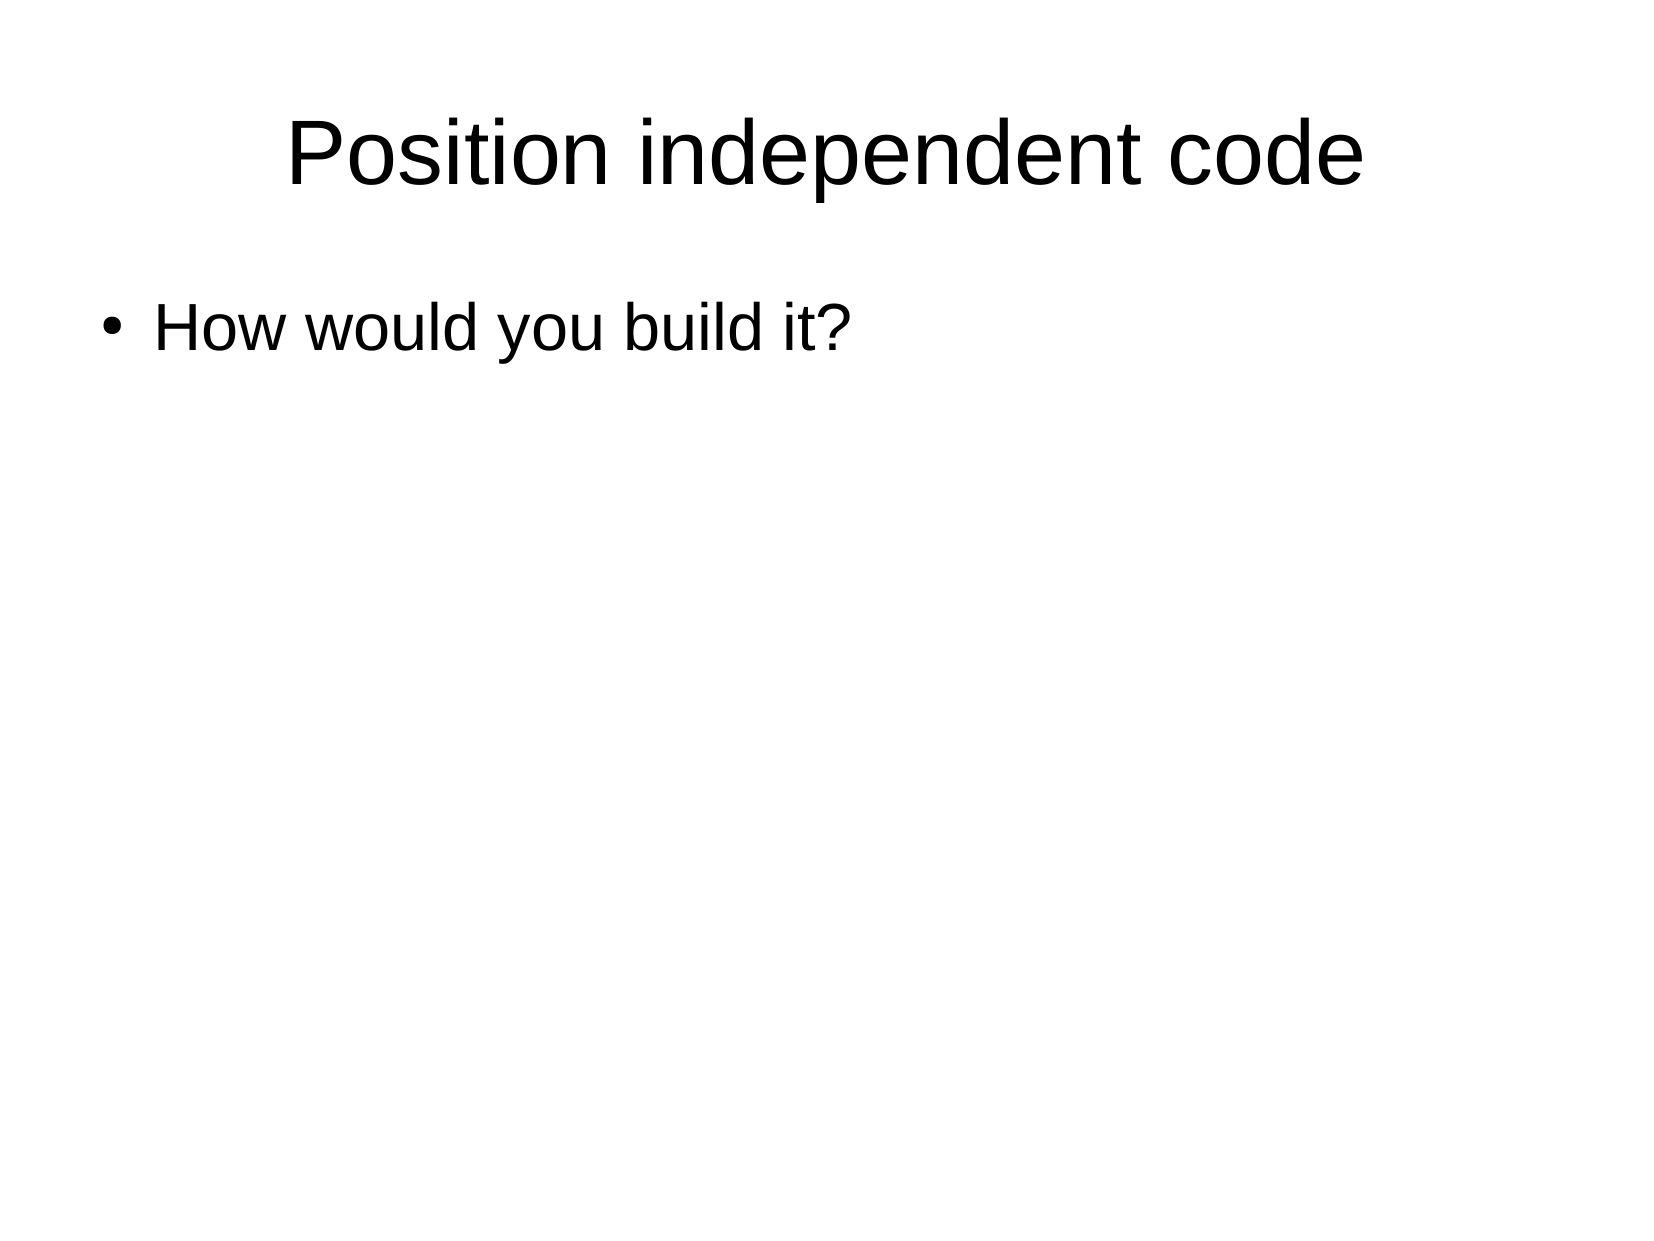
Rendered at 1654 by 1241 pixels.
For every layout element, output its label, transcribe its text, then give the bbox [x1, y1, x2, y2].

list How would you build it? [82, 290, 1571, 1010]
title Position independent code [82, 49, 1571, 257]
